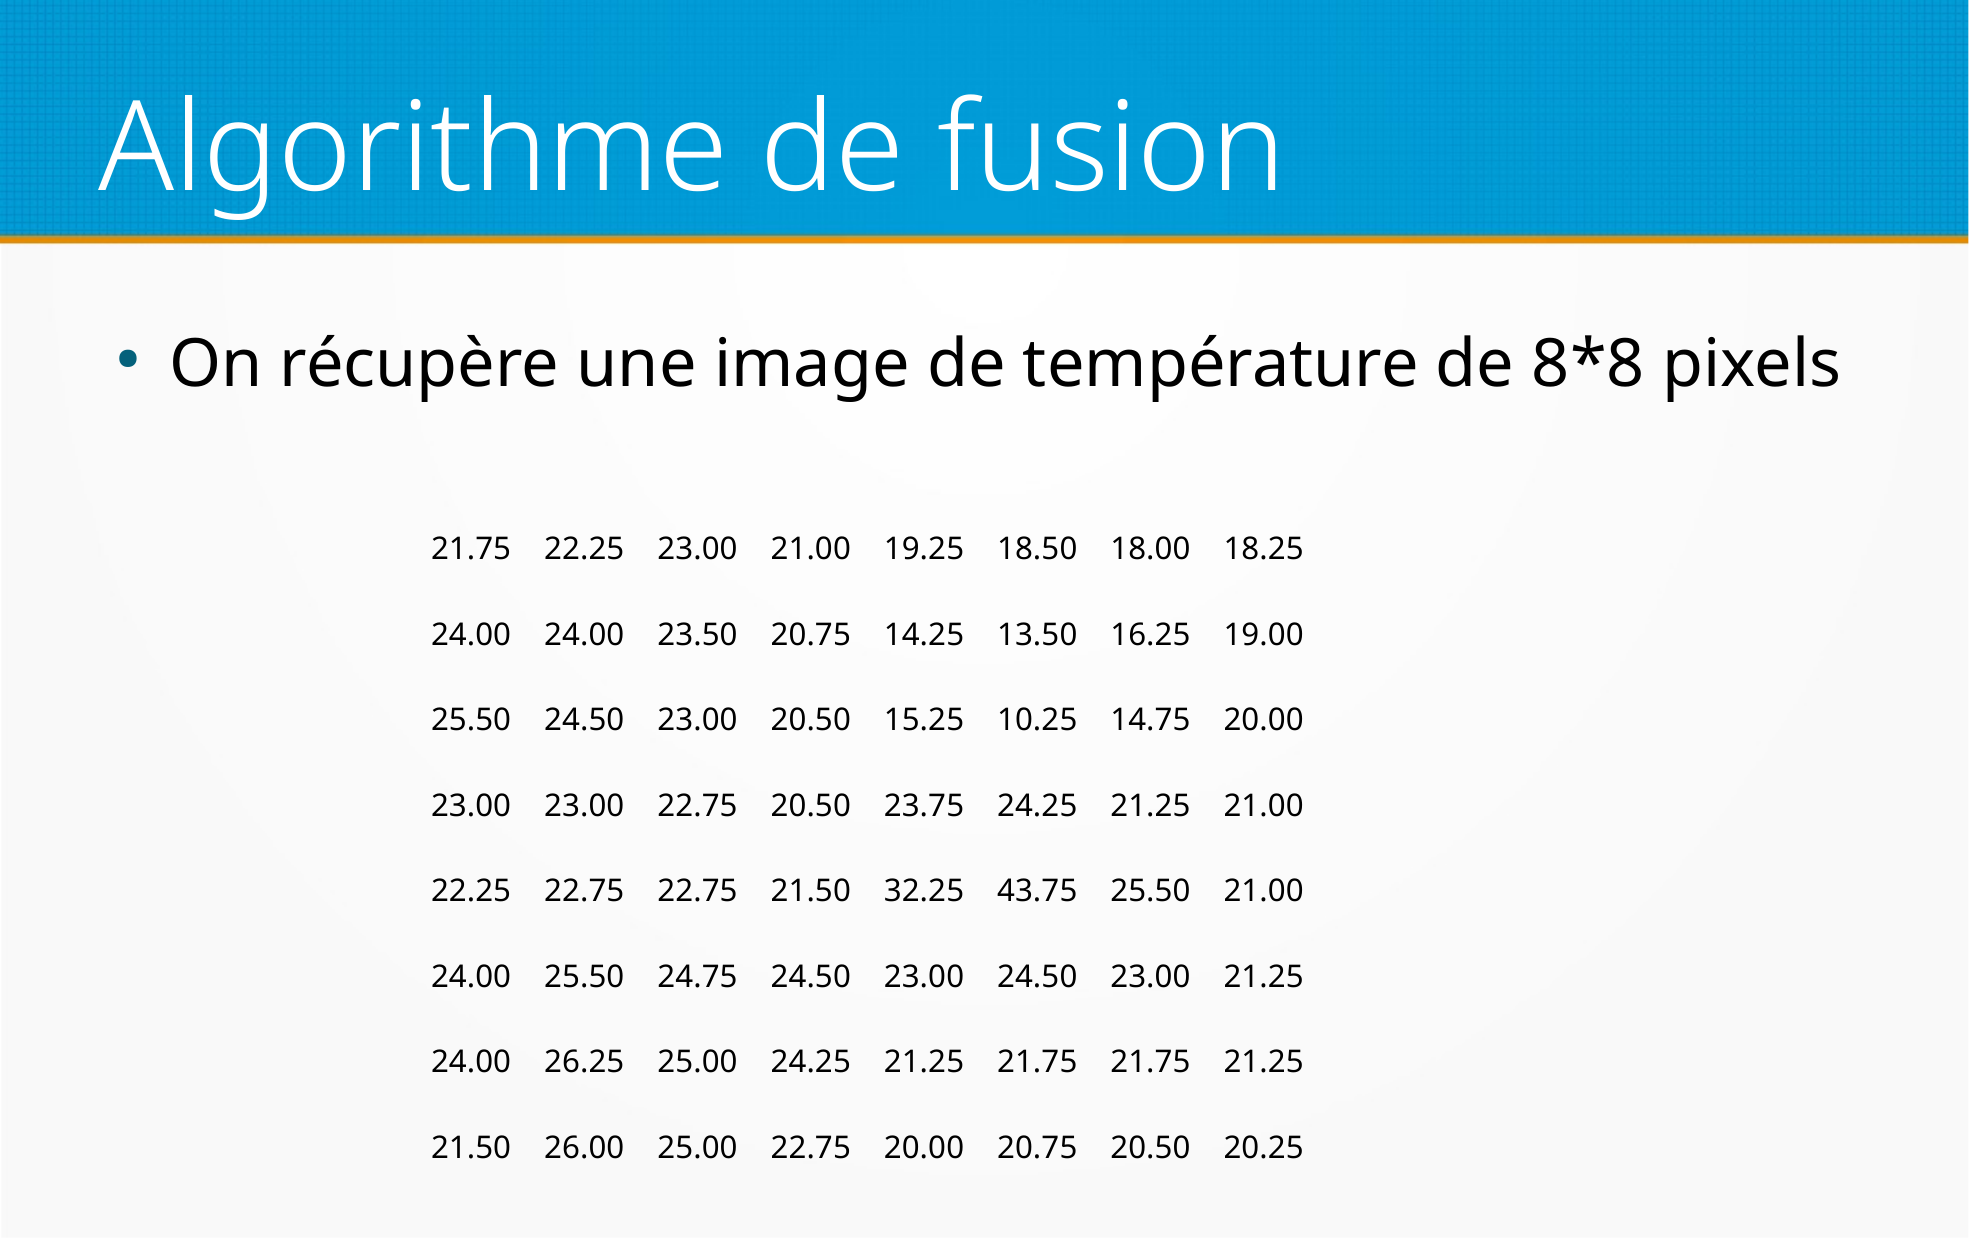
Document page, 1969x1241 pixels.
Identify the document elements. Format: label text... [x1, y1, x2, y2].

picture [0, 233, 1969, 1241]
text_box 21.75 22.25 23.00 21.00 19.25 18.50 18.00 18.25 24.00 24.00 23.50 20.75 14.25 13.50 16.25 19.00 25.50 24.50 23.00 20.50 15.25 10.25 14.75 20.00 23.00 23.00 22.75 20.50 23.75 24.25 21.25 21.00 22.25 22.75 22.75 21.50 32.25 43.75 25.50 21.00 24.00 25.50 24.75 24.50 23.00 24.50 23.00 21.25 24.00 26.25 25.00 24.25 21.25 21.75 21.75 21.25 21.50 26.00 25.00 22.75 20.00 20.75 20.50 20.25 [425, 572, 1595, 1165]
list On récupère une image de température de 8*8 pixels [98, 315, 1861, 497]
title Algorithme de fusion [98, 19, 1870, 227]
